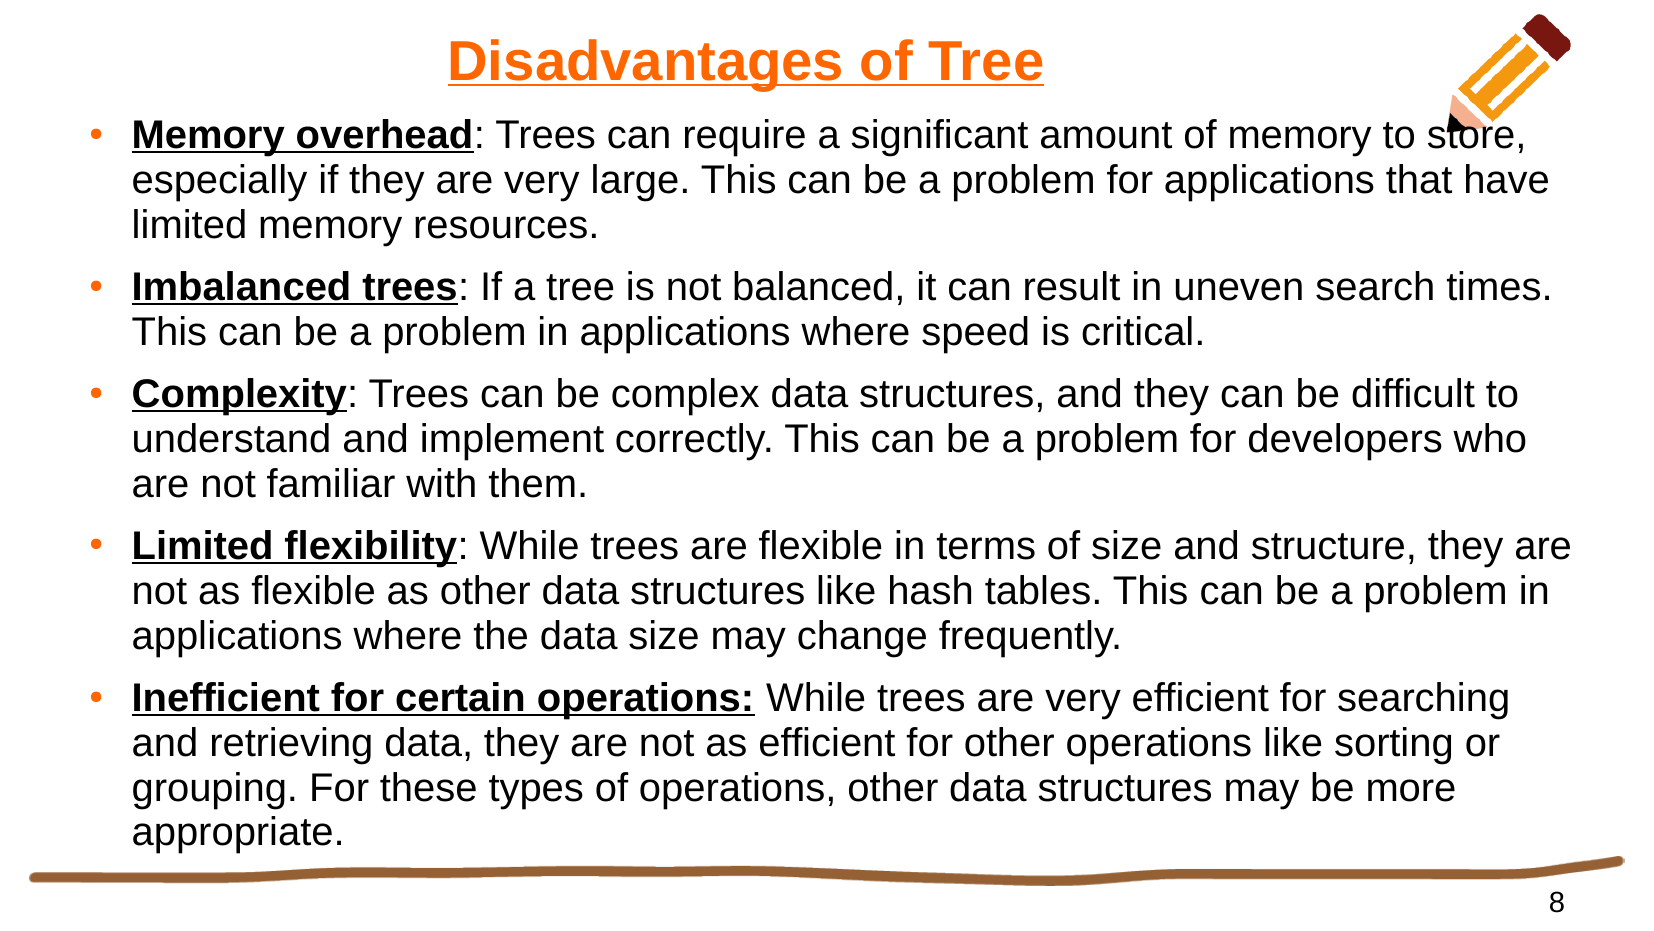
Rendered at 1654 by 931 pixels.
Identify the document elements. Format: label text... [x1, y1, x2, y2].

picture [29, 856, 1625, 886]
picture [1446, 14, 1571, 112]
list Memory overhead: Trees can require a significant amount of memory to store, especially if they are very large. This can be a problem for applications that have limited memory resources. Imbalanced trees: If a tree is not balanced, it can result in uneven search times. This can be a problem in applications where speed is critical. Complexity: Trees can be complex data structures, and they can be difficult to understand and implement correctly. This can be a problem for developers who are not familiar with them. Limited flexibility: While trees are flexible in terms of size and structure, they are not as flexible as other data structures like hash tables. This can be a problem in applications where the data size may change frequently. Inefficient for certain operations: While trees are very efficient for searching and retrieving data, they are not as efficient for other operations like sorting or grouping. For these types of operations, other data structures may be more appropriate. [75, 112, 1576, 857]
title Disadvantages of Tree [66, 9, 1426, 113]
